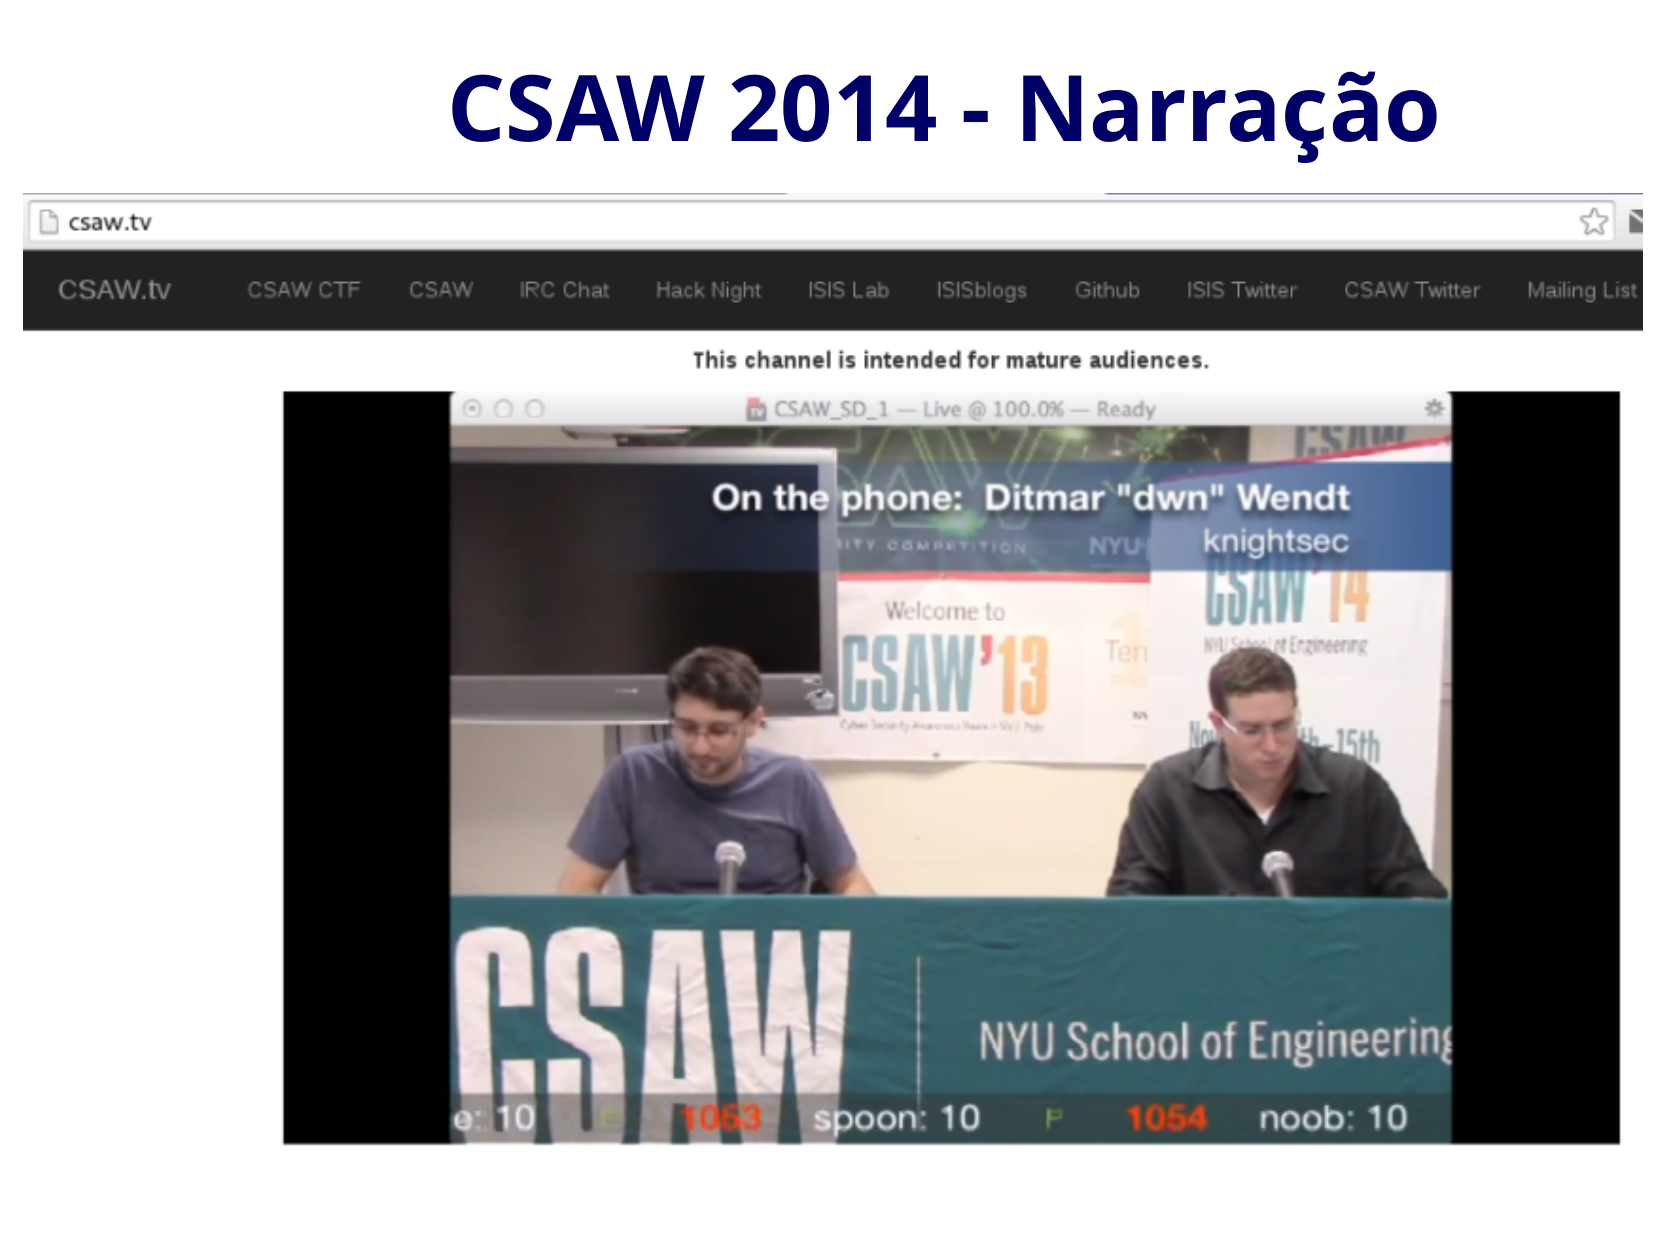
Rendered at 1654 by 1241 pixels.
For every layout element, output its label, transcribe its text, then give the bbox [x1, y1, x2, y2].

picture [23, 193, 1643, 1170]
title CSAW 2014 - Narração [271, 27, 1619, 186]
